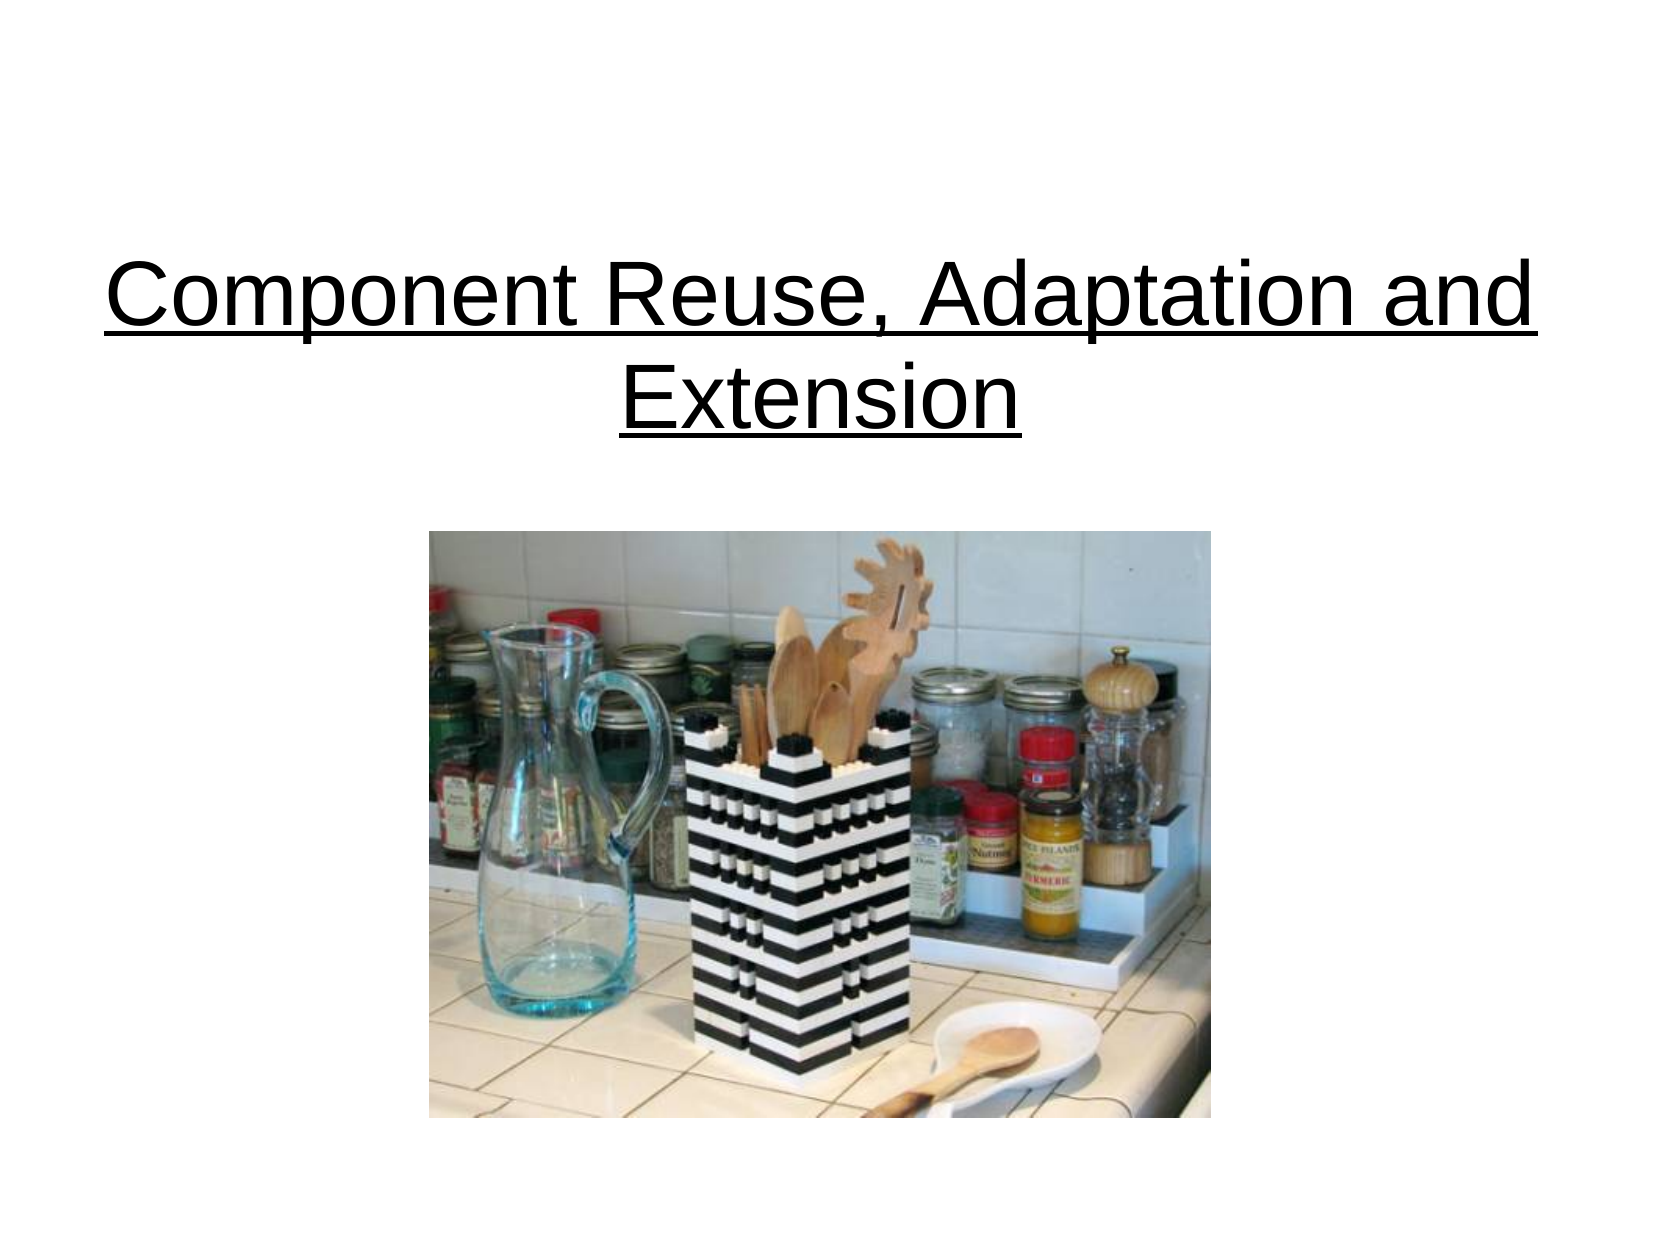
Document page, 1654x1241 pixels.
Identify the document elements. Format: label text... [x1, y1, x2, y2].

picture [429, 531, 1211, 1118]
title Component Reuse, Adaptation and Extension [76, 241, 1565, 449]
